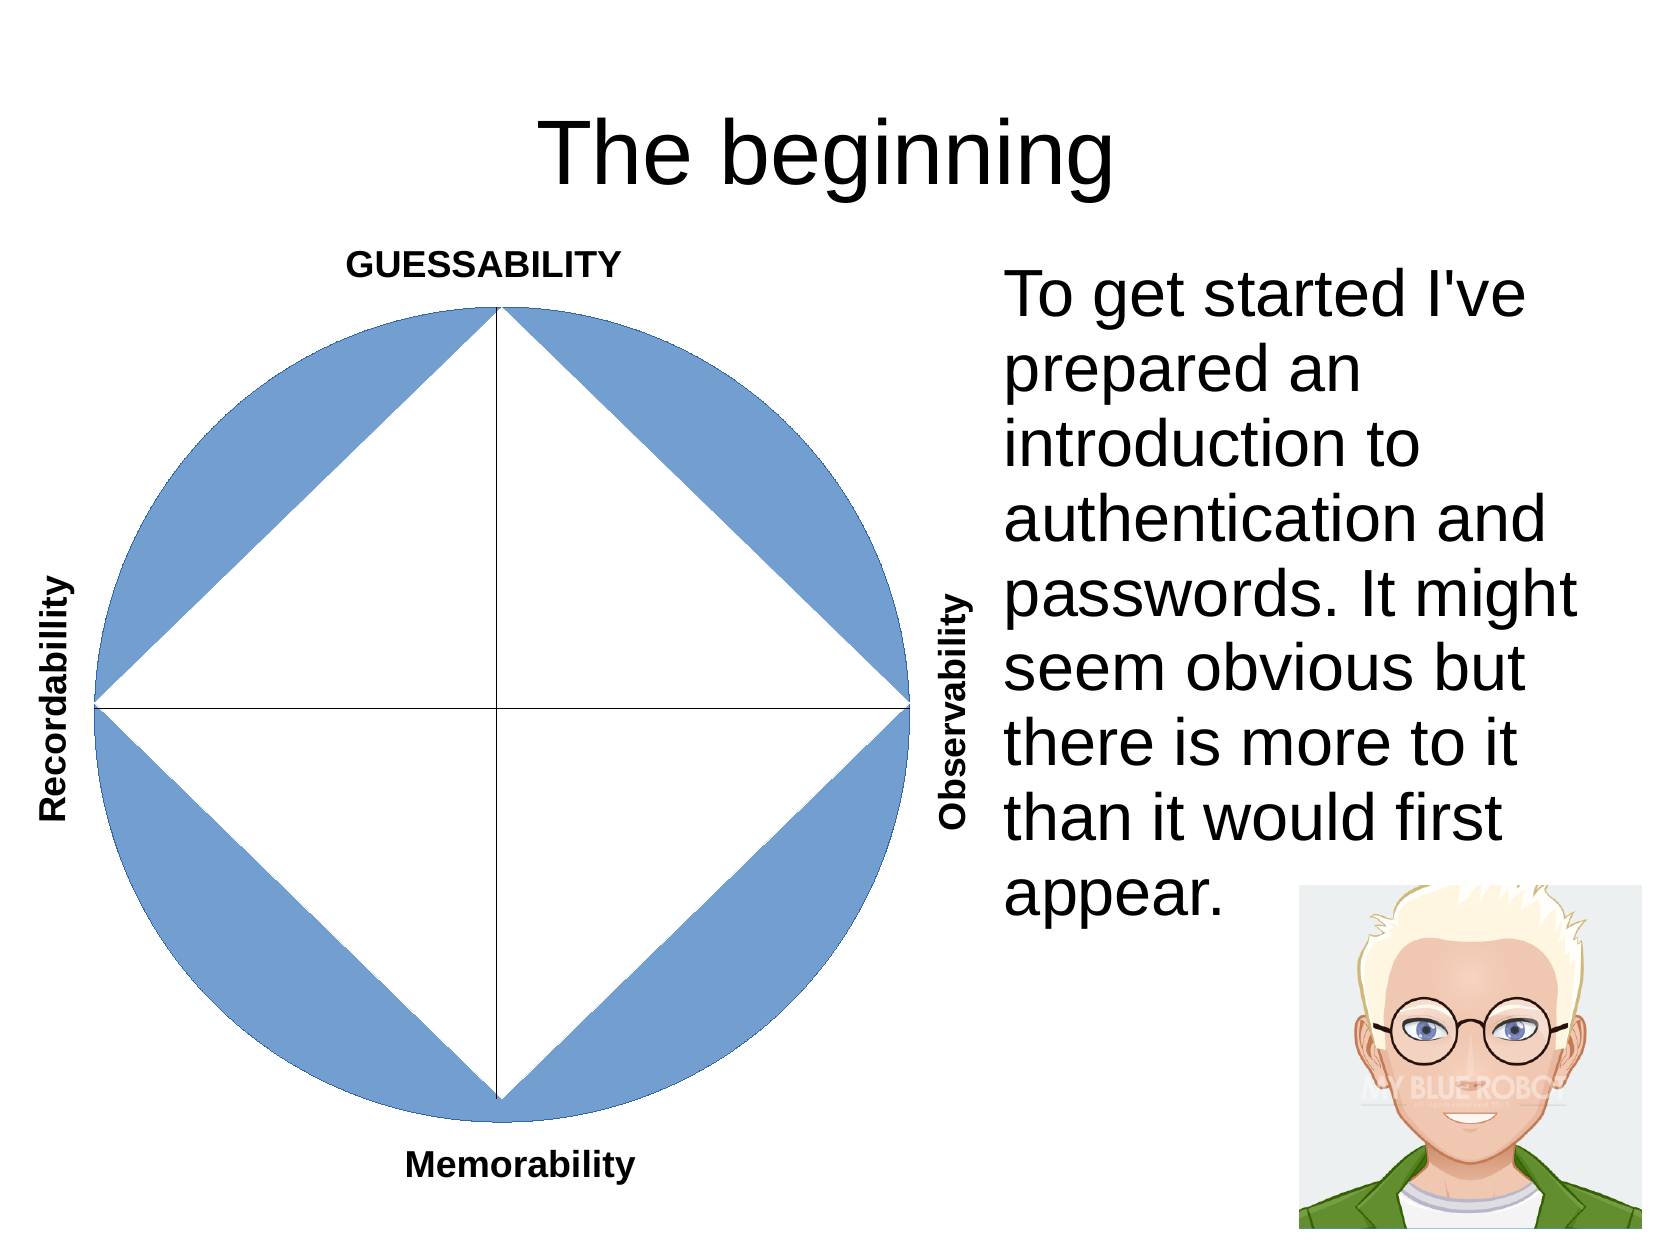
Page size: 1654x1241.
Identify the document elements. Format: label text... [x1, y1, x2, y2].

text_box GUESSABILITY [330, 236, 638, 294]
text_box [497, 307, 910, 708]
text_box Memorability [389, 1136, 651, 1193]
text_box [94, 307, 496, 708]
picture [1299, 885, 1642, 1229]
text_box Observability [923, 578, 981, 846]
list To get started I've prepared an introduction to authentication and passwords. It might seem obvious but there is more to it than it would first appear. [933, 256, 1619, 976]
title The beginning [82, 49, 1571, 257]
text_box [94, 709, 910, 1123]
text_box Recordabillity [23, 560, 83, 839]
